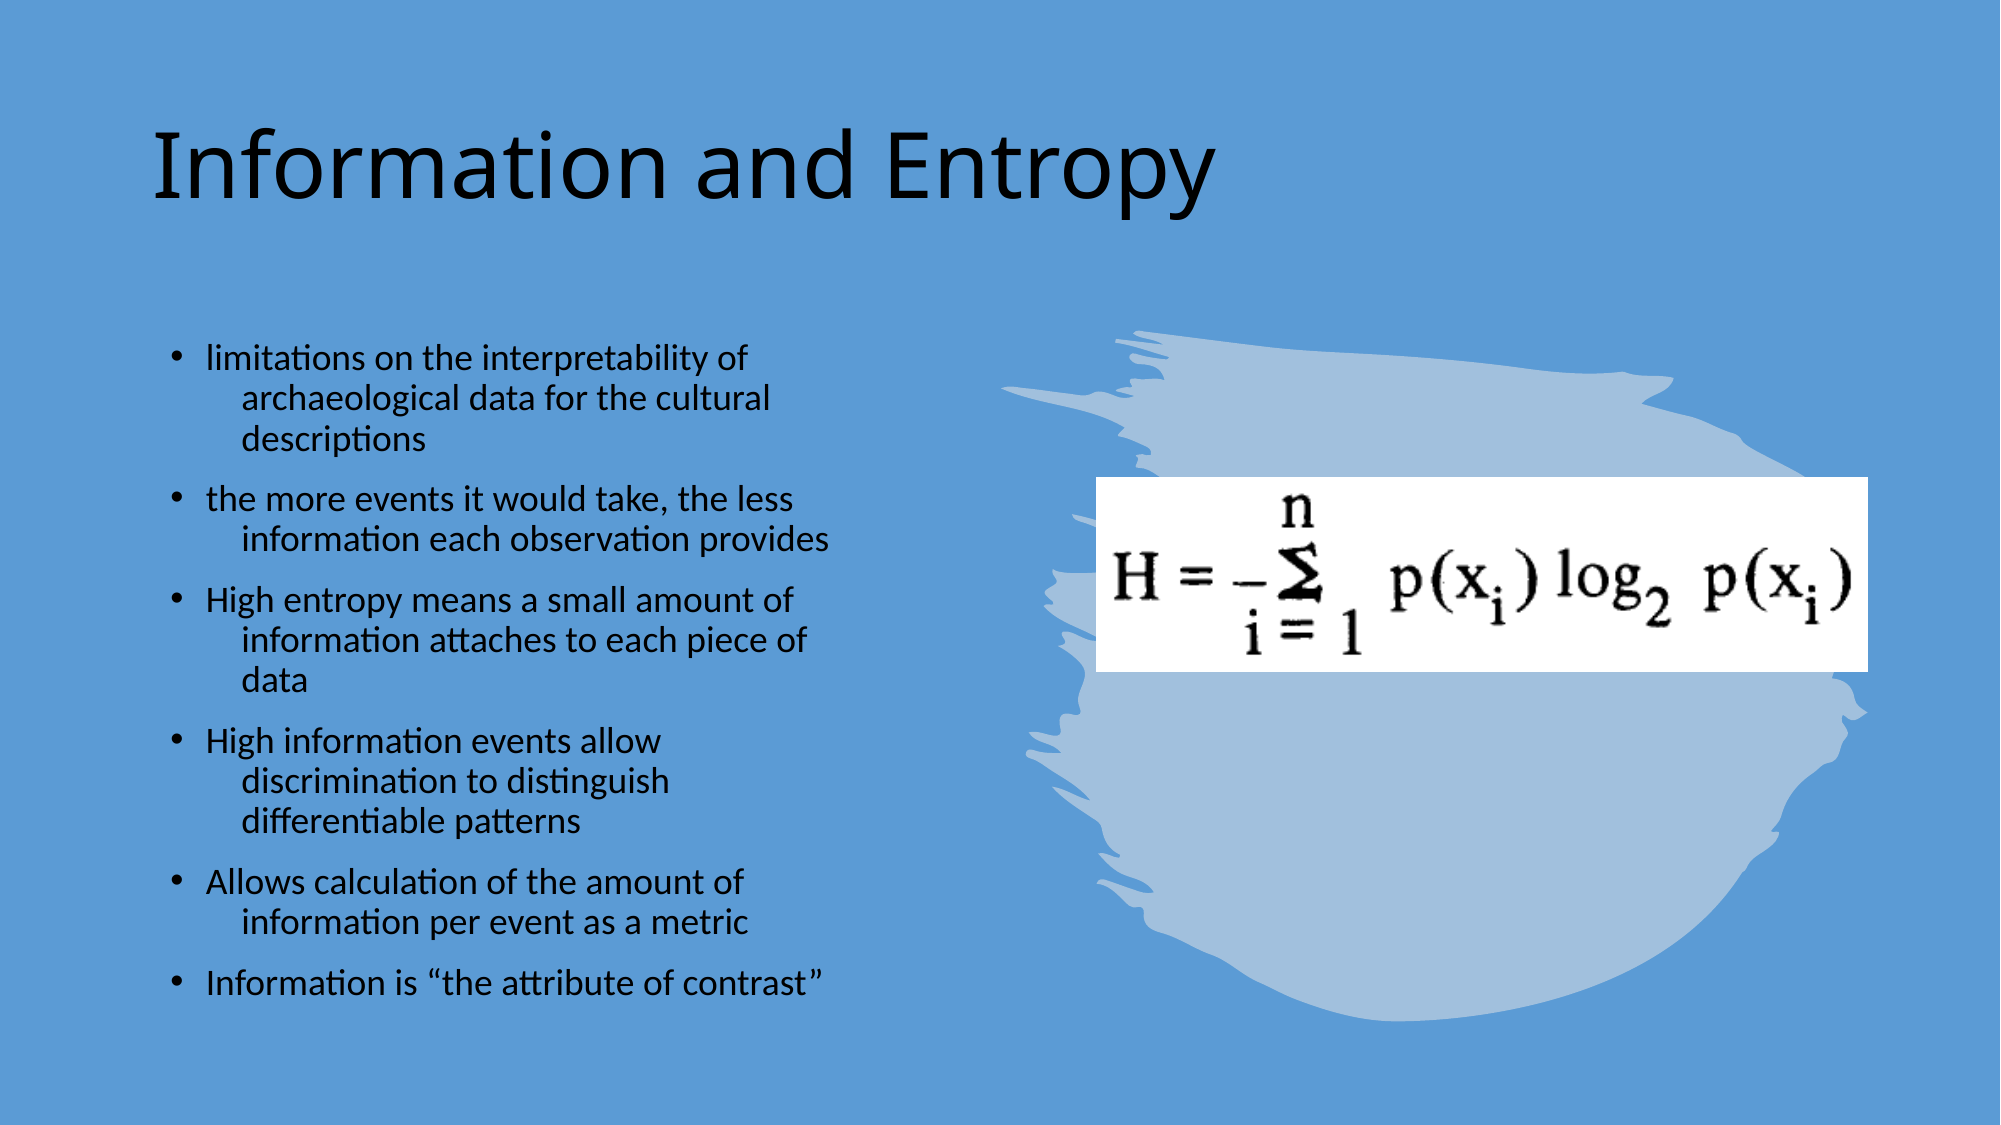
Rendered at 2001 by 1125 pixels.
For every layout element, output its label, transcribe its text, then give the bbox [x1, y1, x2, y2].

picture [1096, 477, 1868, 672]
list limitations on the interpretability of archaeological data for the cultural descriptions the more events it would take, the less information each observation provides High entropy means a small amount of information attaches to each piece of data High information events allow discrimination to distinguish differentiable patterns Allows calculation of the amount of information per event as a metric Information is “the attribute of contrast” [137, 330, 895, 1014]
title Information and Entropy [137, 59, 1863, 278]
text_box [0, 0, 2000, 1125]
